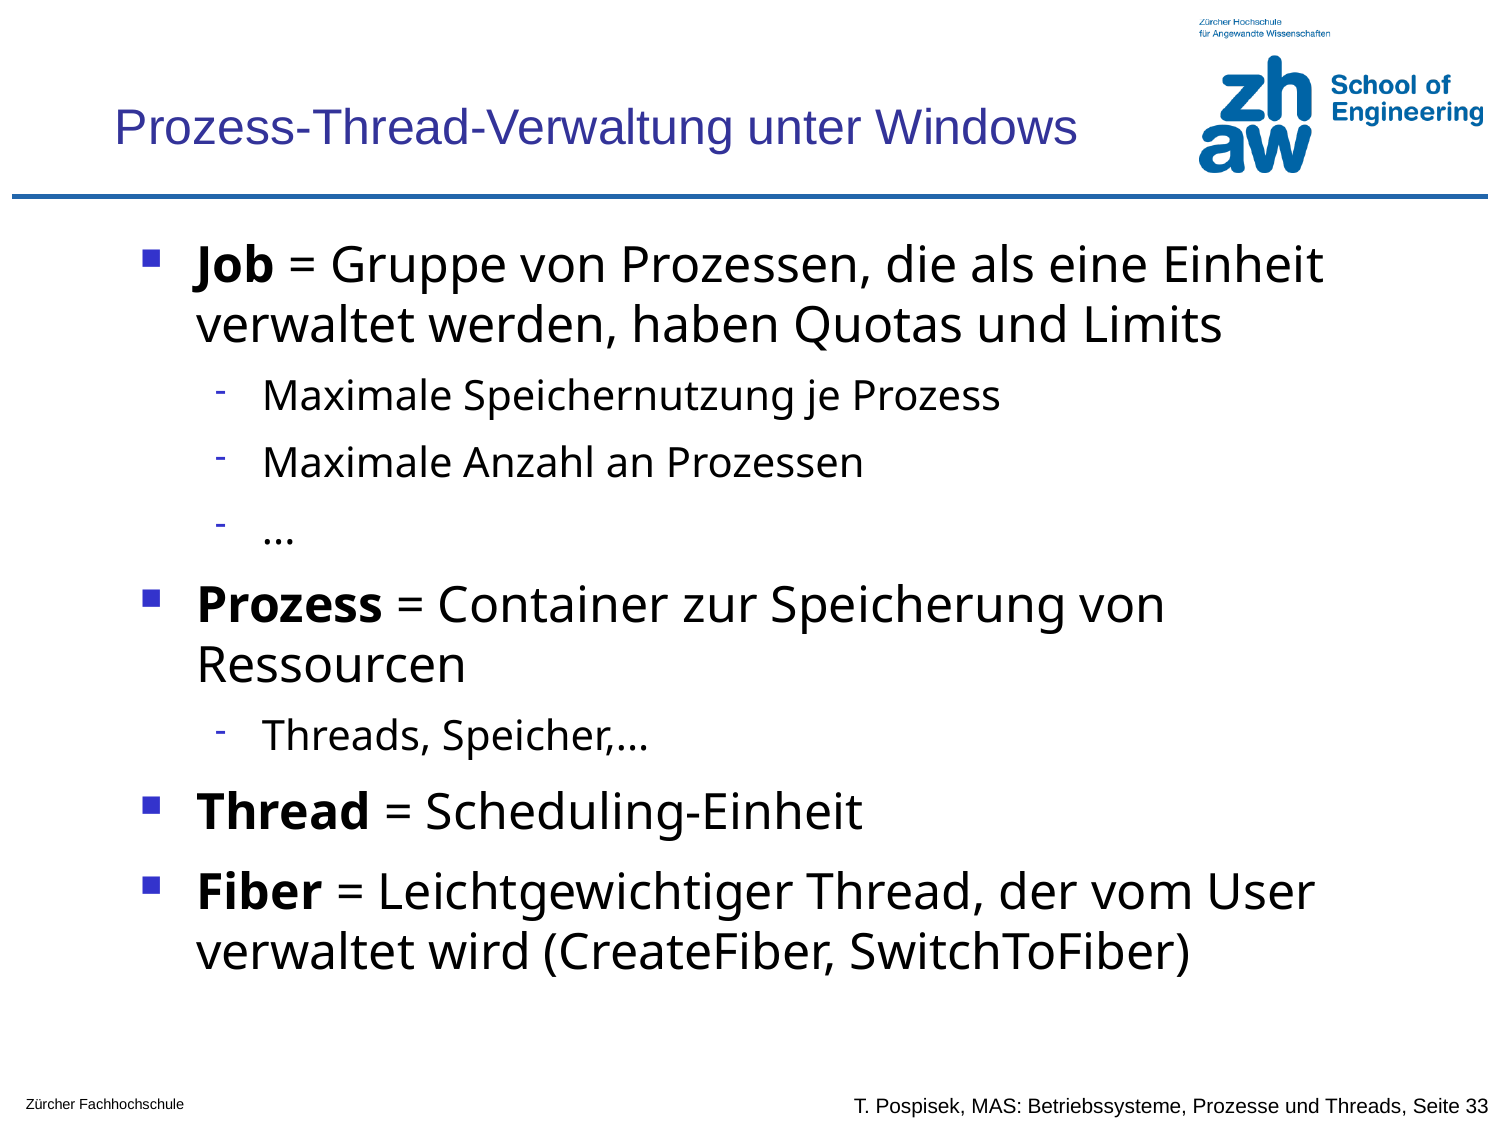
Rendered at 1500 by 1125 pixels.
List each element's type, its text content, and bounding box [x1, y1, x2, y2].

picture [1199, 19, 1483, 173]
title Prozess-Thread-Verwaltung unter Windows [99, 50, 1379, 163]
list Job = Gruppe von Prozessen, die als eine Einheit verwaltet werden, haben Quotas und Limits Maximale Speichernutzung je Prozess Maximale Anzahl an Prozessen ... Prozess = Container zur Speicherung von Ressourcen Threads, Speicher,... Thread = Scheduling-Einheit Fiber = Leichtgewichtiger Thread, der vom User verwaltet wird (CreateFiber, SwitchToFiber) [125, 224, 1430, 1025]
